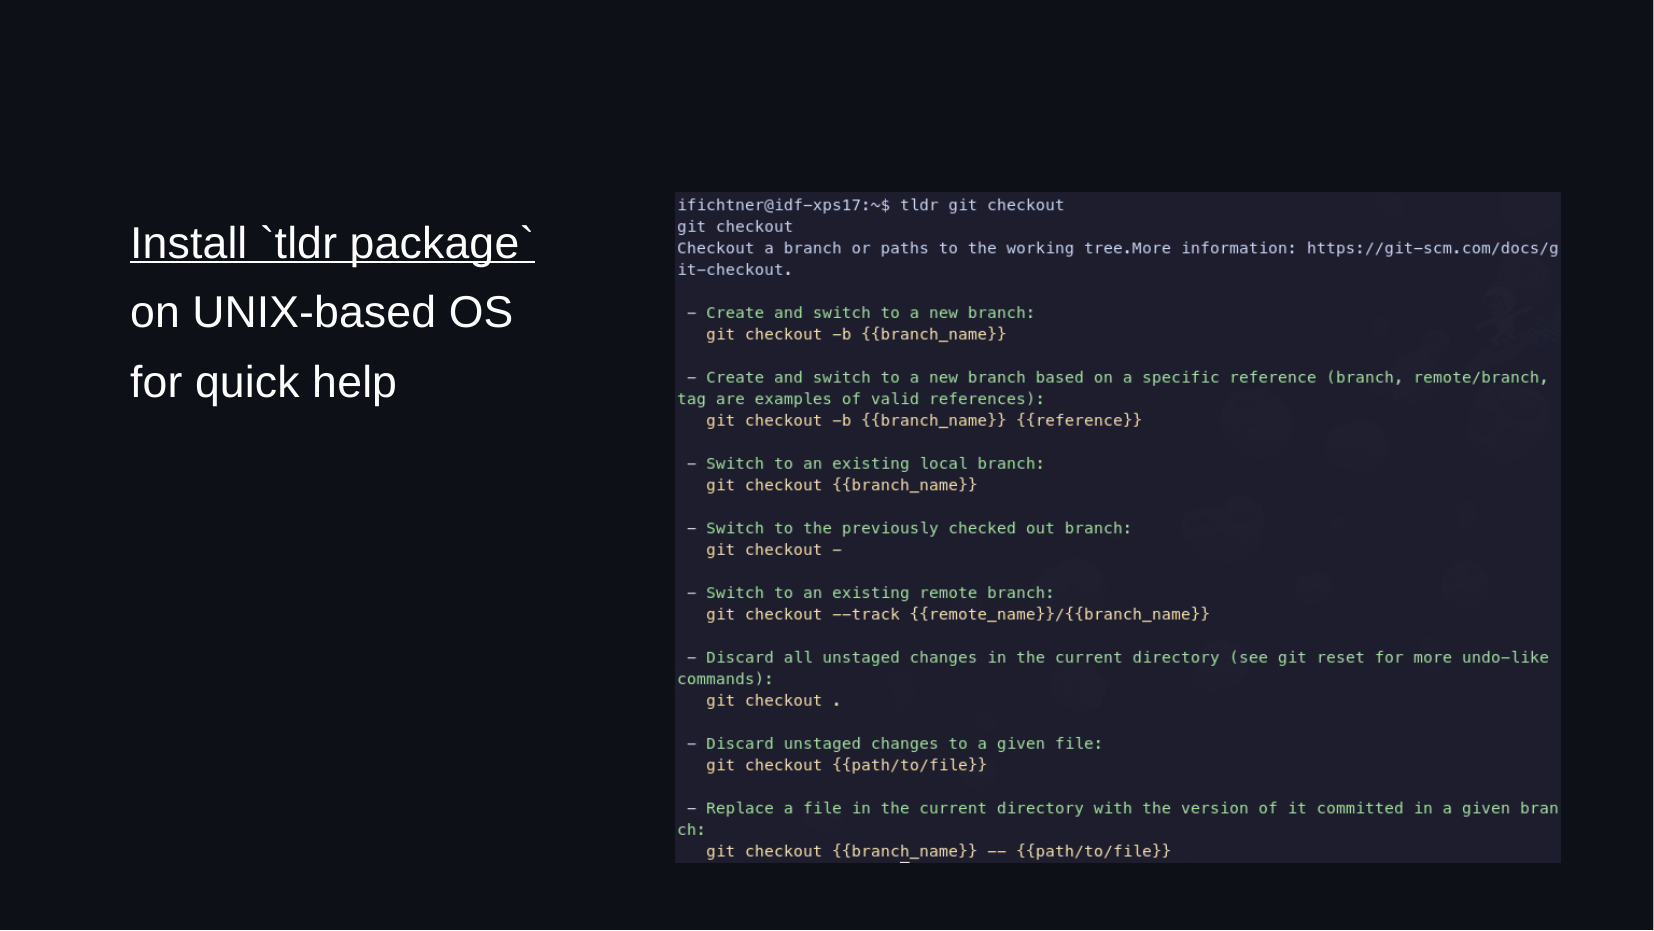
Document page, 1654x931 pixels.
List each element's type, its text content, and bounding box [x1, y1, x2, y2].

picture [675, 192, 1561, 863]
list Install `tldr package` on UNIX-based OS for quick help [82, 217, 638, 413]
